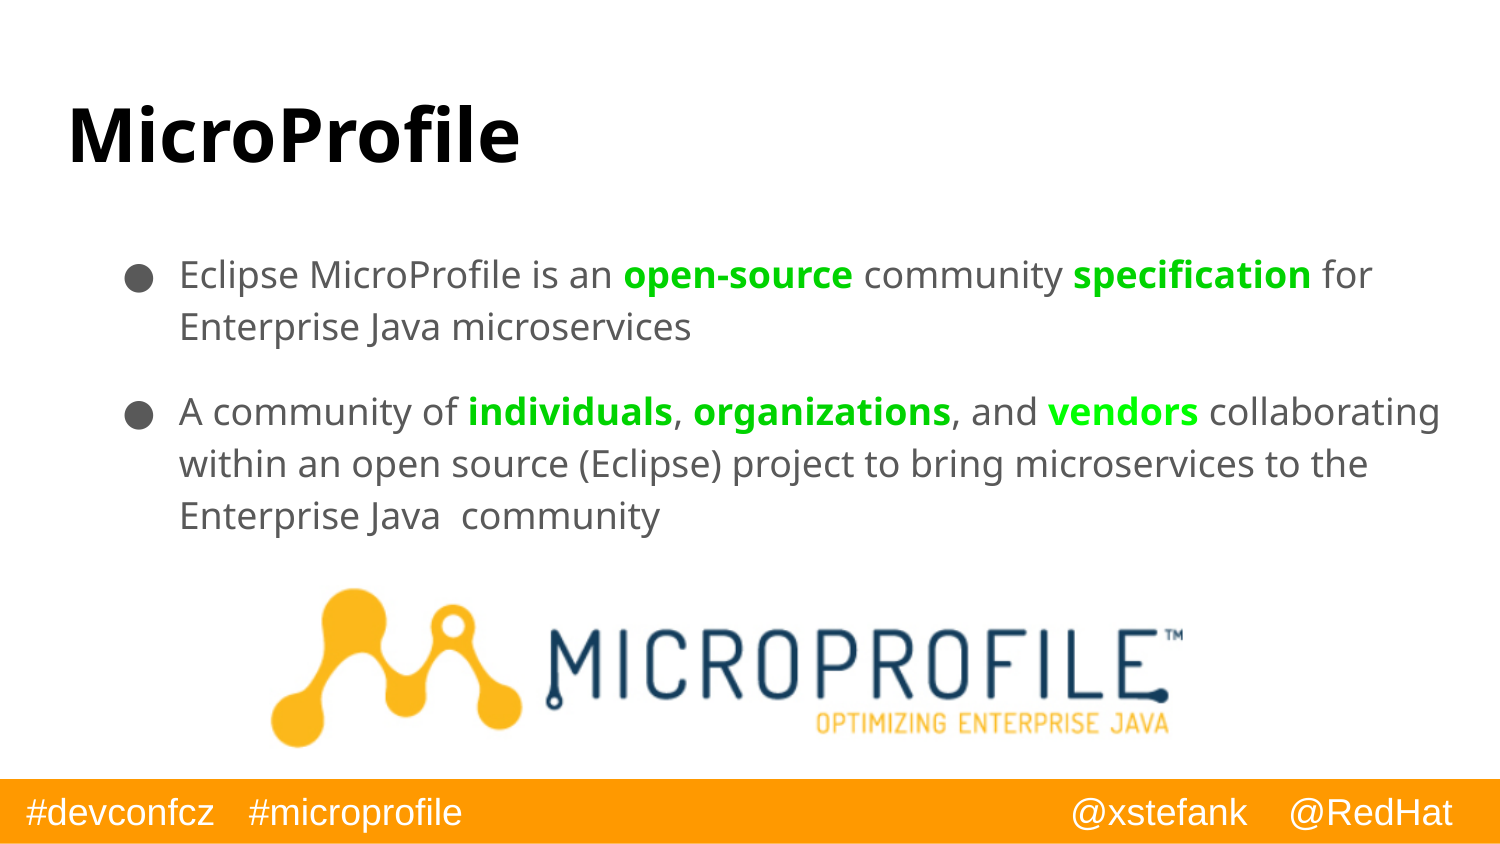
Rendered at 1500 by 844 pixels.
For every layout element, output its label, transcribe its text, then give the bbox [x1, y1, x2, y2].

text_box [0, 779, 1500, 844]
text_box @RedHat [1273, 772, 1479, 838]
text_box #microprofile [233, 772, 486, 838]
text_box @xstefank [1054, 772, 1273, 838]
text_box #devconfcz [11, 772, 233, 838]
list Eclipse MicroProfile is an open-source community specification for Enterprise Java microservices A community of individuals, organizations, and vendors collaborating within an open source (Eclipse) project to bring microservices to the Enterprise Java community [88, 229, 1487, 557]
picture [250, 557, 1250, 779]
title MicroProfile [51, 72, 1449, 308]
